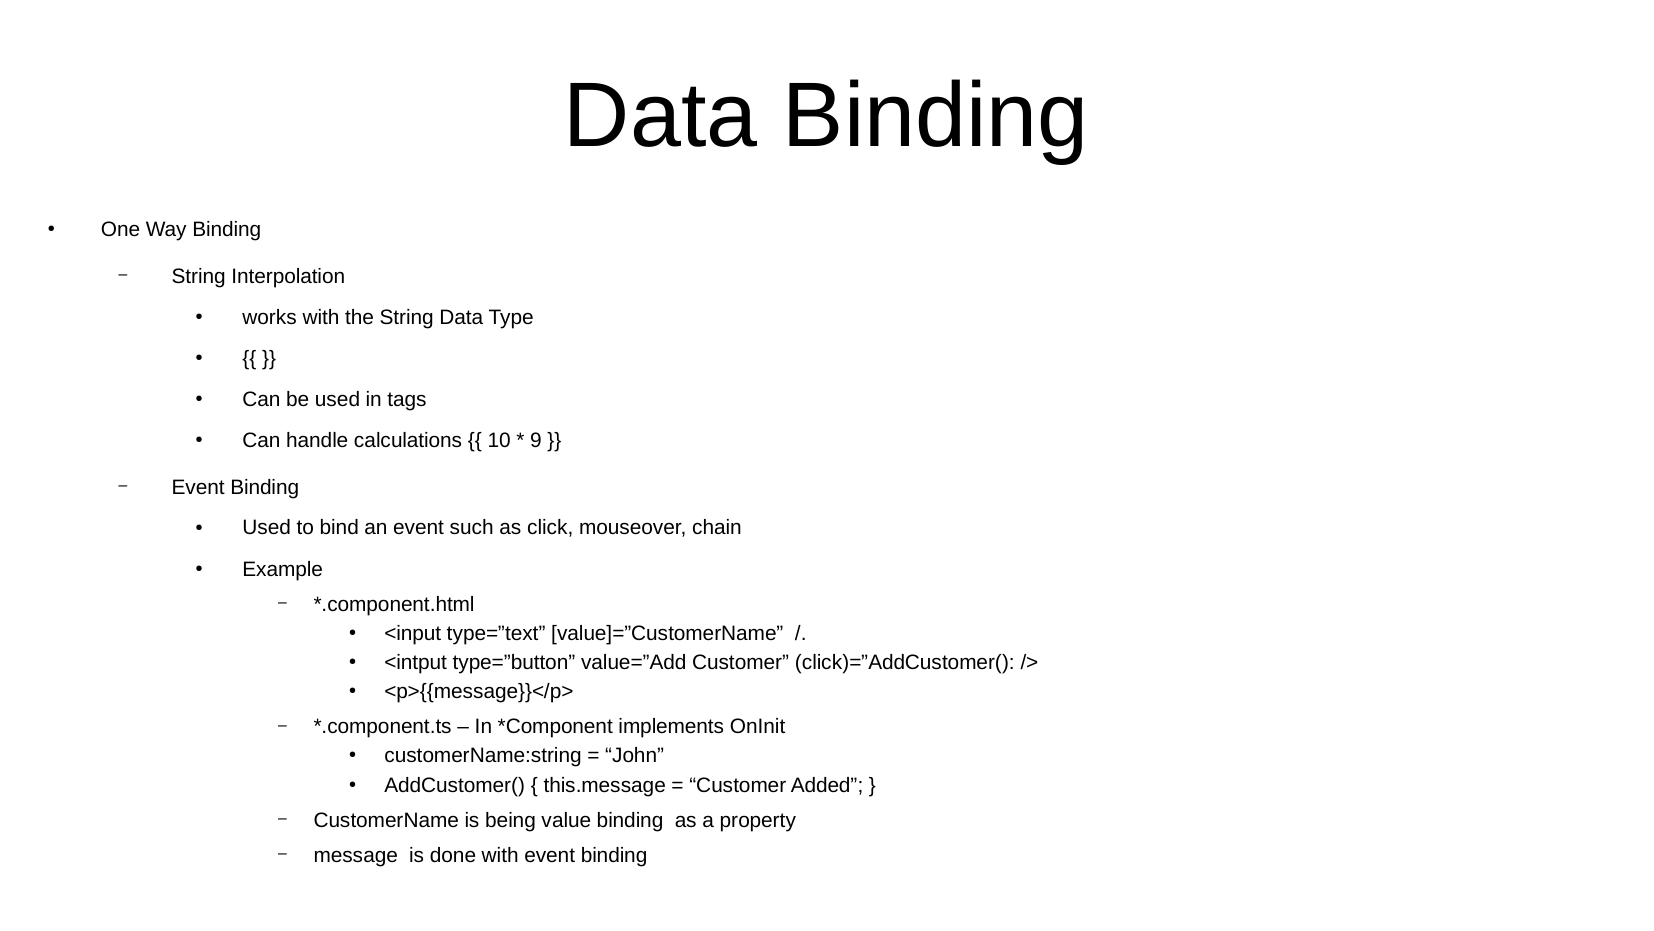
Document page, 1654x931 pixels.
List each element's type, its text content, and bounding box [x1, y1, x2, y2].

title Data Binding [82, 37, 1571, 193]
list One Way Binding String Interpolation works with the String Data Type {{ }} Can be used in tags Can handle calculations {{ 10 * 9 }} Event Binding Used to bind an event such as click, mouseover, chain Example *.component.html <input type=”text” [value]=”CustomerName” /. <intput type=”button” value=”Add Customer” (click)=”AddCustomer(): /> <p>{{message}}</p> *.component.ts – In *Component implements OnInit customerName:string = “John” AddCustomer() { this.message = “Customer Added”; } CustomerName is being value binding as a property message is done with event binding [30, 217, 1571, 901]
